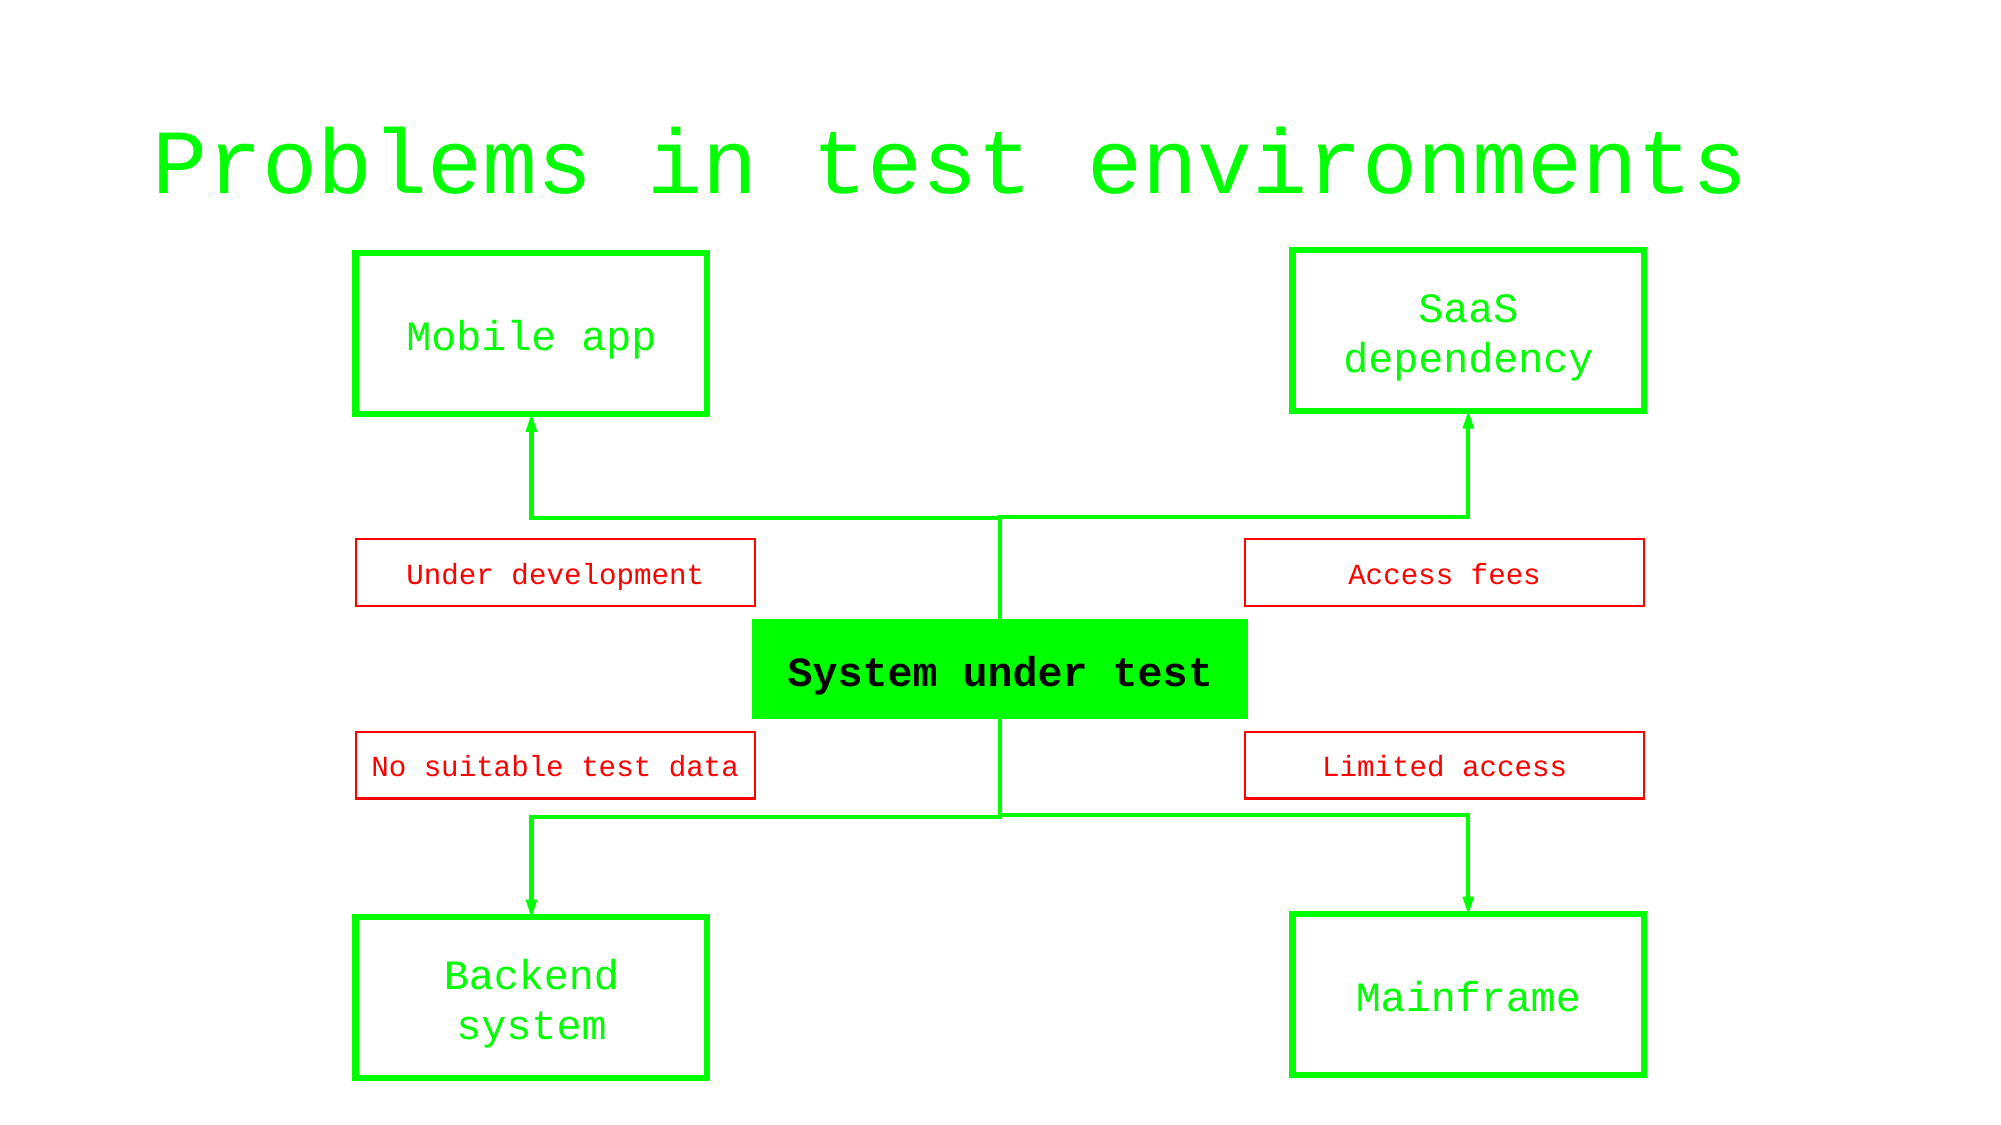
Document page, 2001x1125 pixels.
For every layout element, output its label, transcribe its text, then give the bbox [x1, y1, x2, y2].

text_box System under test [755, 622, 1245, 716]
text_box Mainframe [1293, 914, 1644, 1075]
title Problems in test environments [137, 55, 1863, 273]
text_box Under development [356, 539, 755, 606]
text_box Backend system [356, 917, 707, 1078]
text_box Limited access [1245, 732, 1644, 798]
text_box SaaS dependency [1293, 250, 1644, 411]
text_box Access fees [1245, 539, 1644, 606]
text_box Mobile app [356, 253, 707, 414]
text_box No suitable test data [356, 732, 755, 798]
